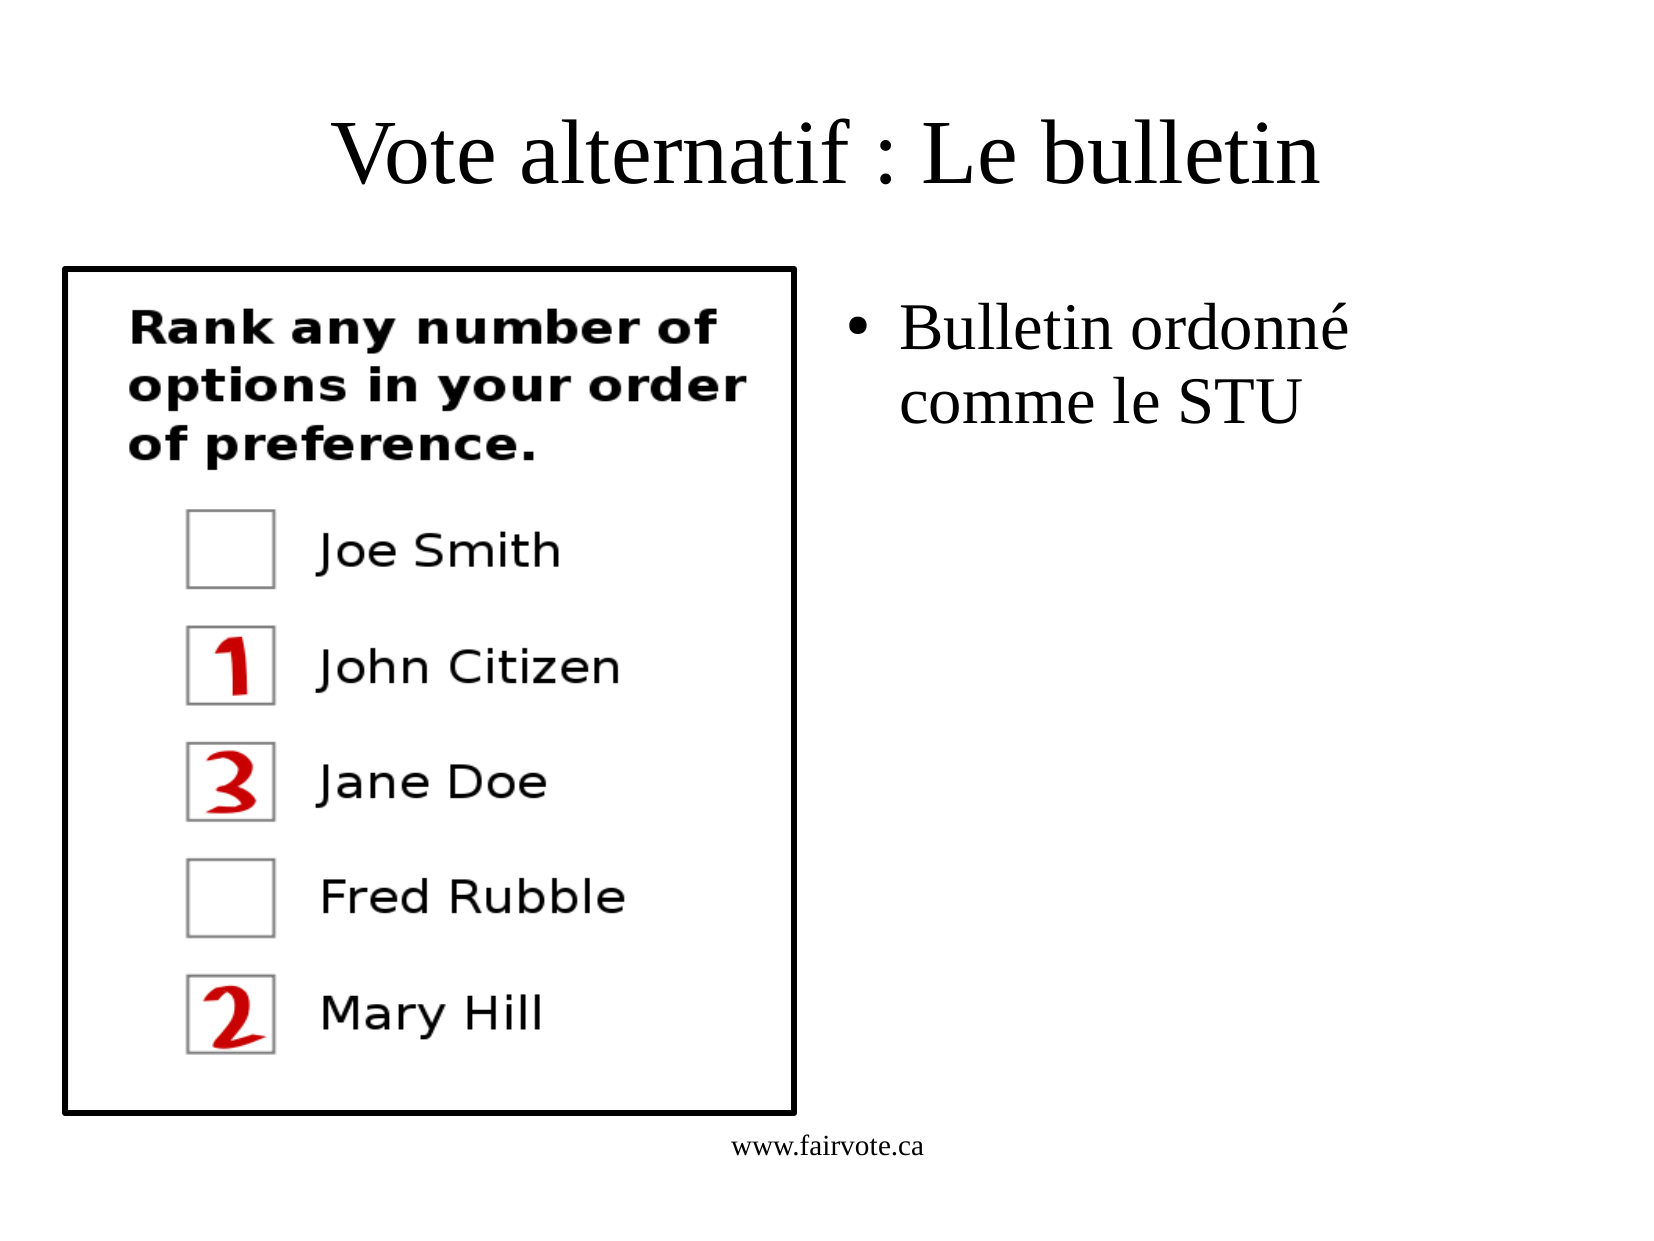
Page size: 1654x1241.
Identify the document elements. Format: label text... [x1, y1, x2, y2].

list Bulletin ordonné comme le STU [828, 290, 1539, 1010]
picture [67, 271, 792, 1111]
title Vote alternatif : Le bulletin [82, 49, 1571, 257]
